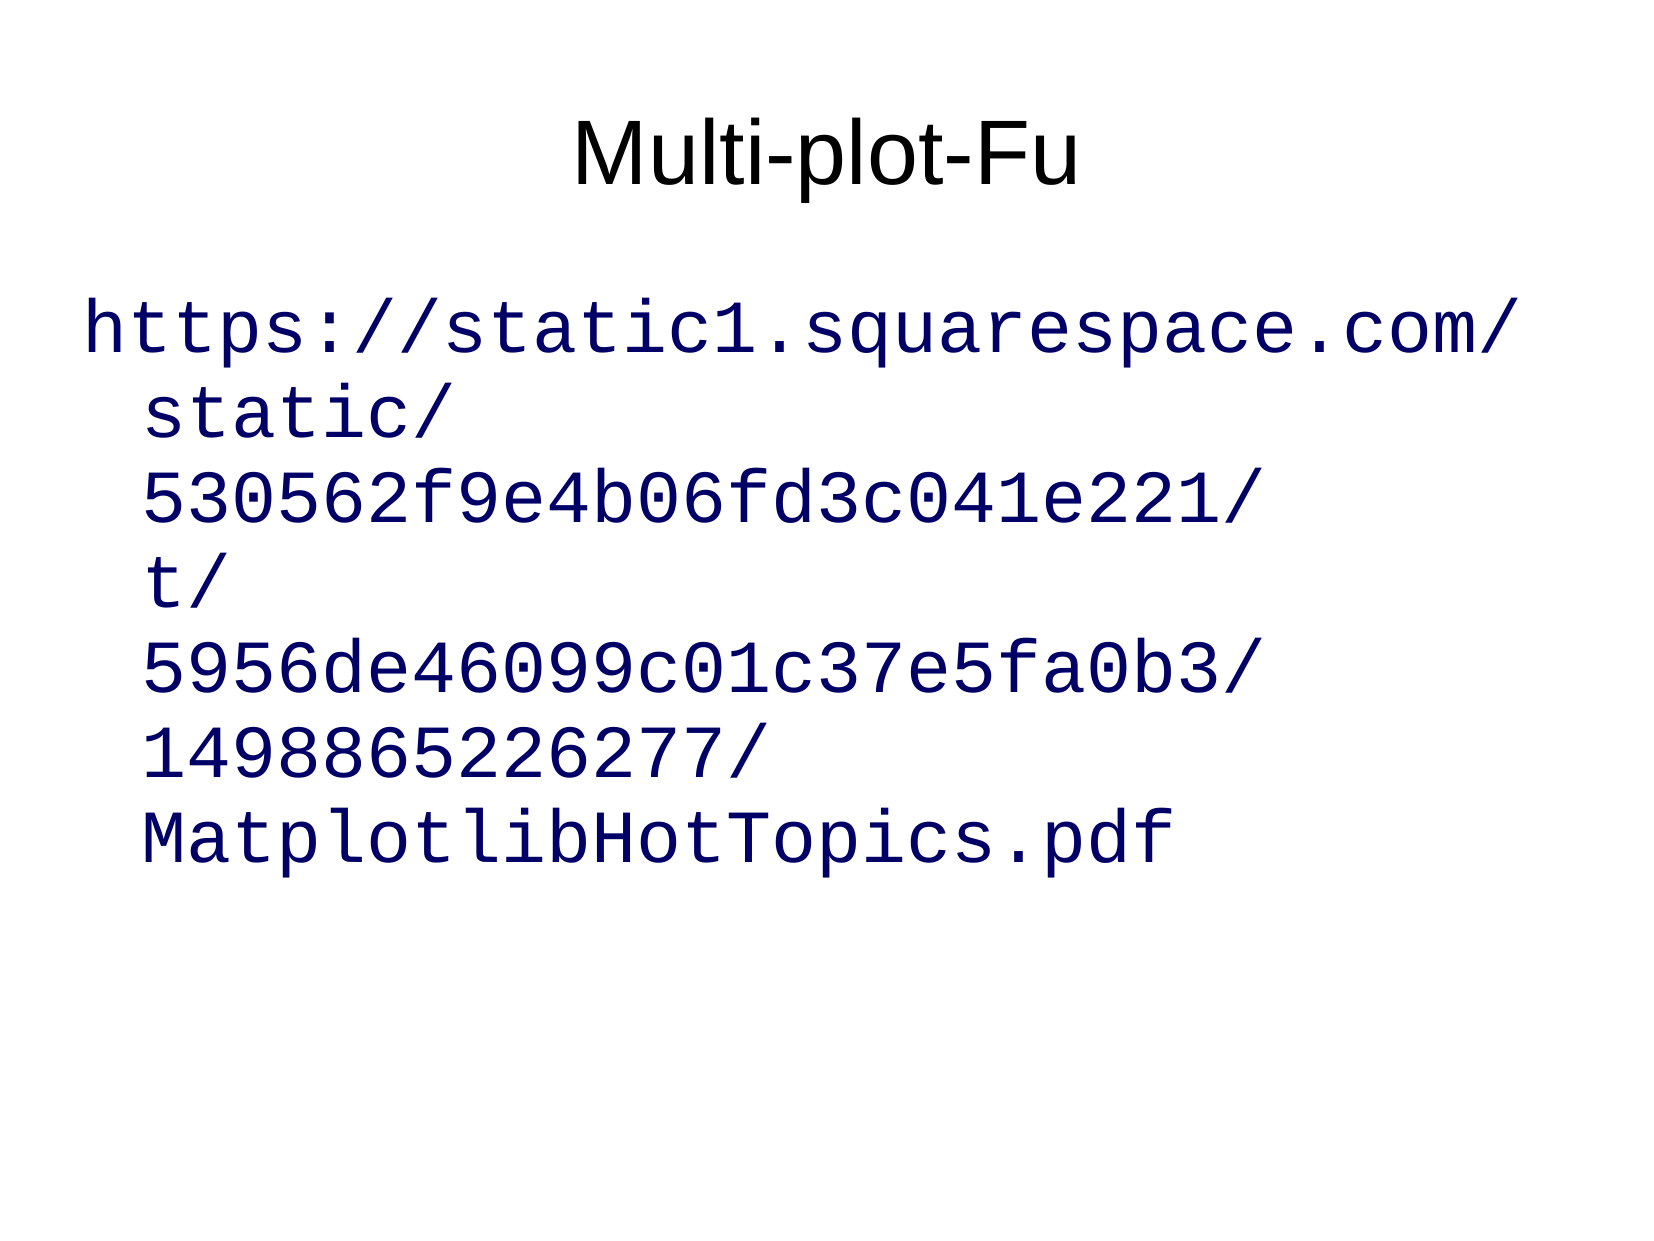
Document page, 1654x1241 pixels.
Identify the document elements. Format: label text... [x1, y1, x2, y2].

title Multi-plot-Fu [82, 49, 1571, 257]
list https://static1.squarespace.com/ static/ 530562f9e4b06fd3c041e221/ t/ 5956de46099c01c37e5fa0b3/ 1498865226277/ MatplotlibHotTopics.pdf [82, 290, 1571, 1010]
